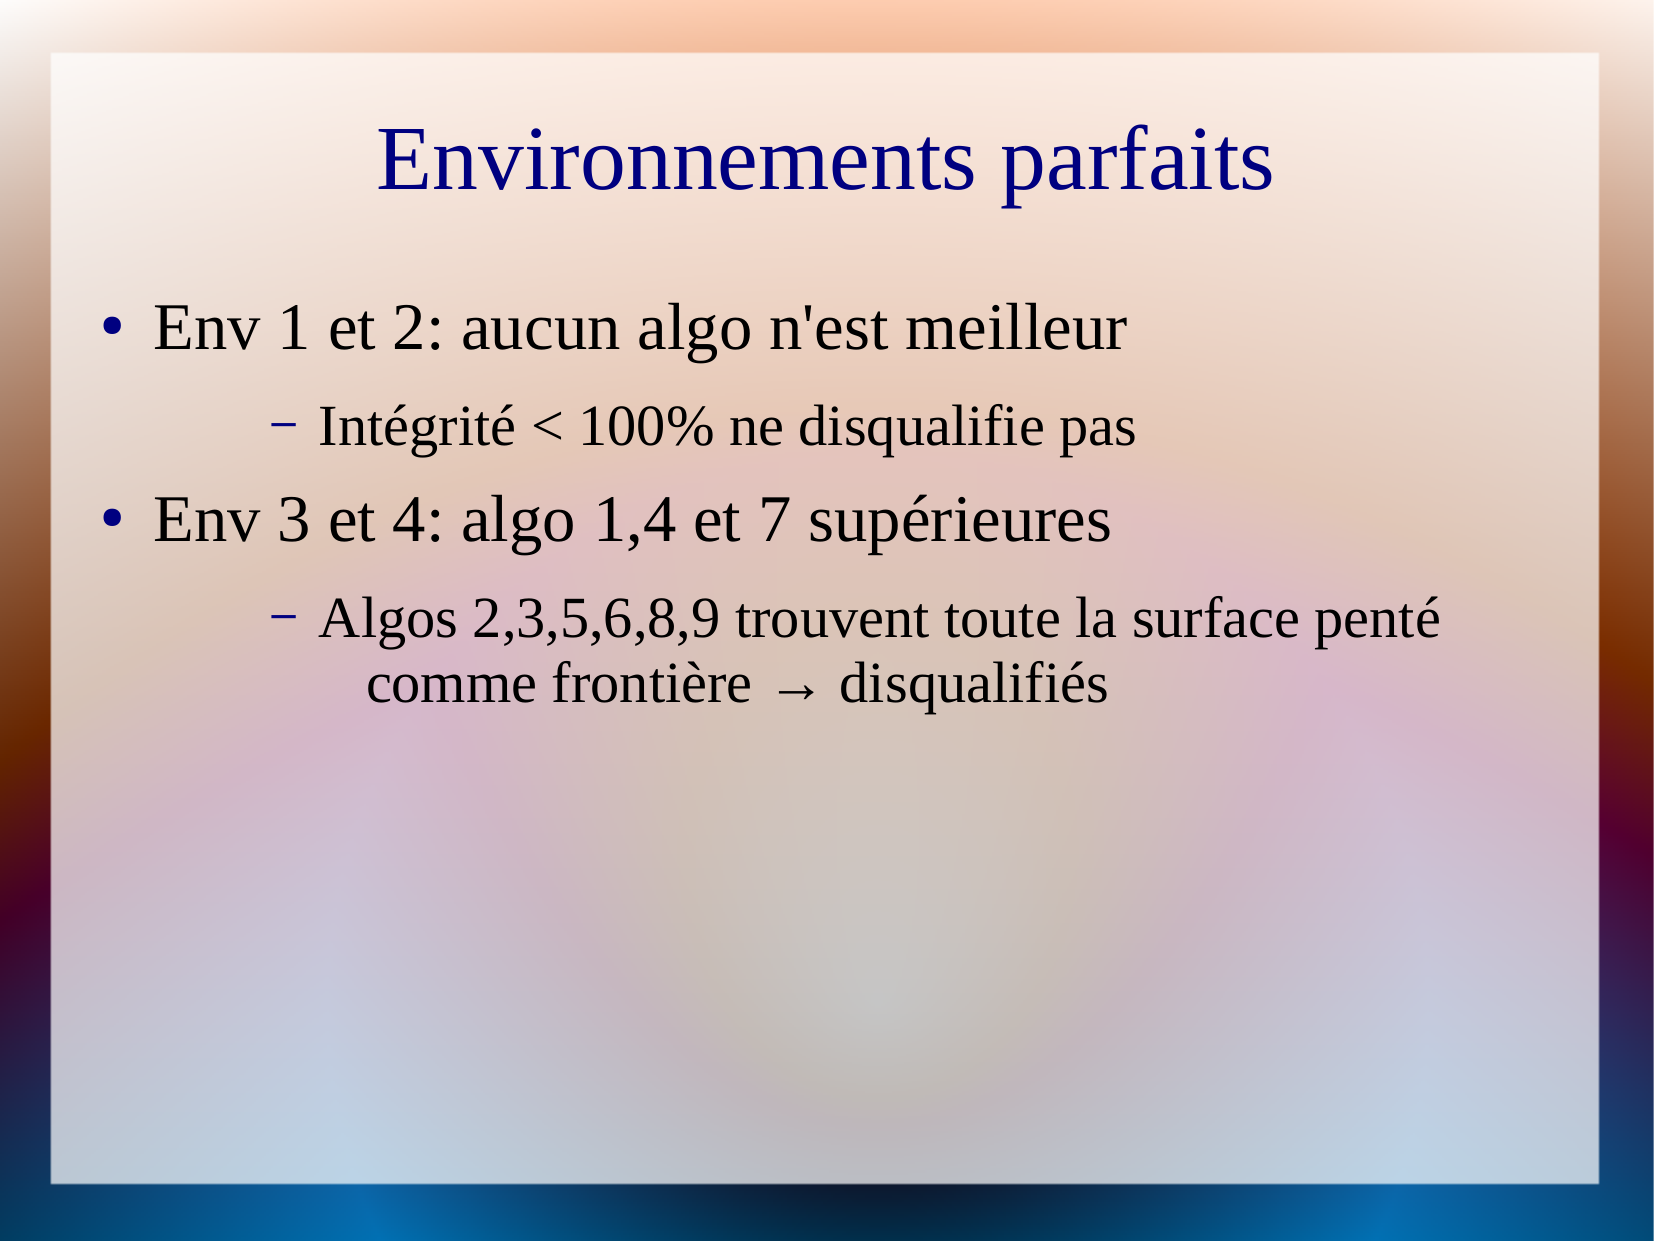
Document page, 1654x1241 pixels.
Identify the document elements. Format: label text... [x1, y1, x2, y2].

list Env 1 et 2: aucun algo n'est meilleur Intégrité < 100% ne disqualifie pas Env 3 et 4: algo 1,4 et 7 supérieures Algos 2,3,5,6,8,9 trouvent toute la surface penté comme frontière → disqualifiés [82, 290, 1571, 1034]
picture [0, 0, 1654, 1241]
title Environnements parfaits [82, 55, 1571, 263]
